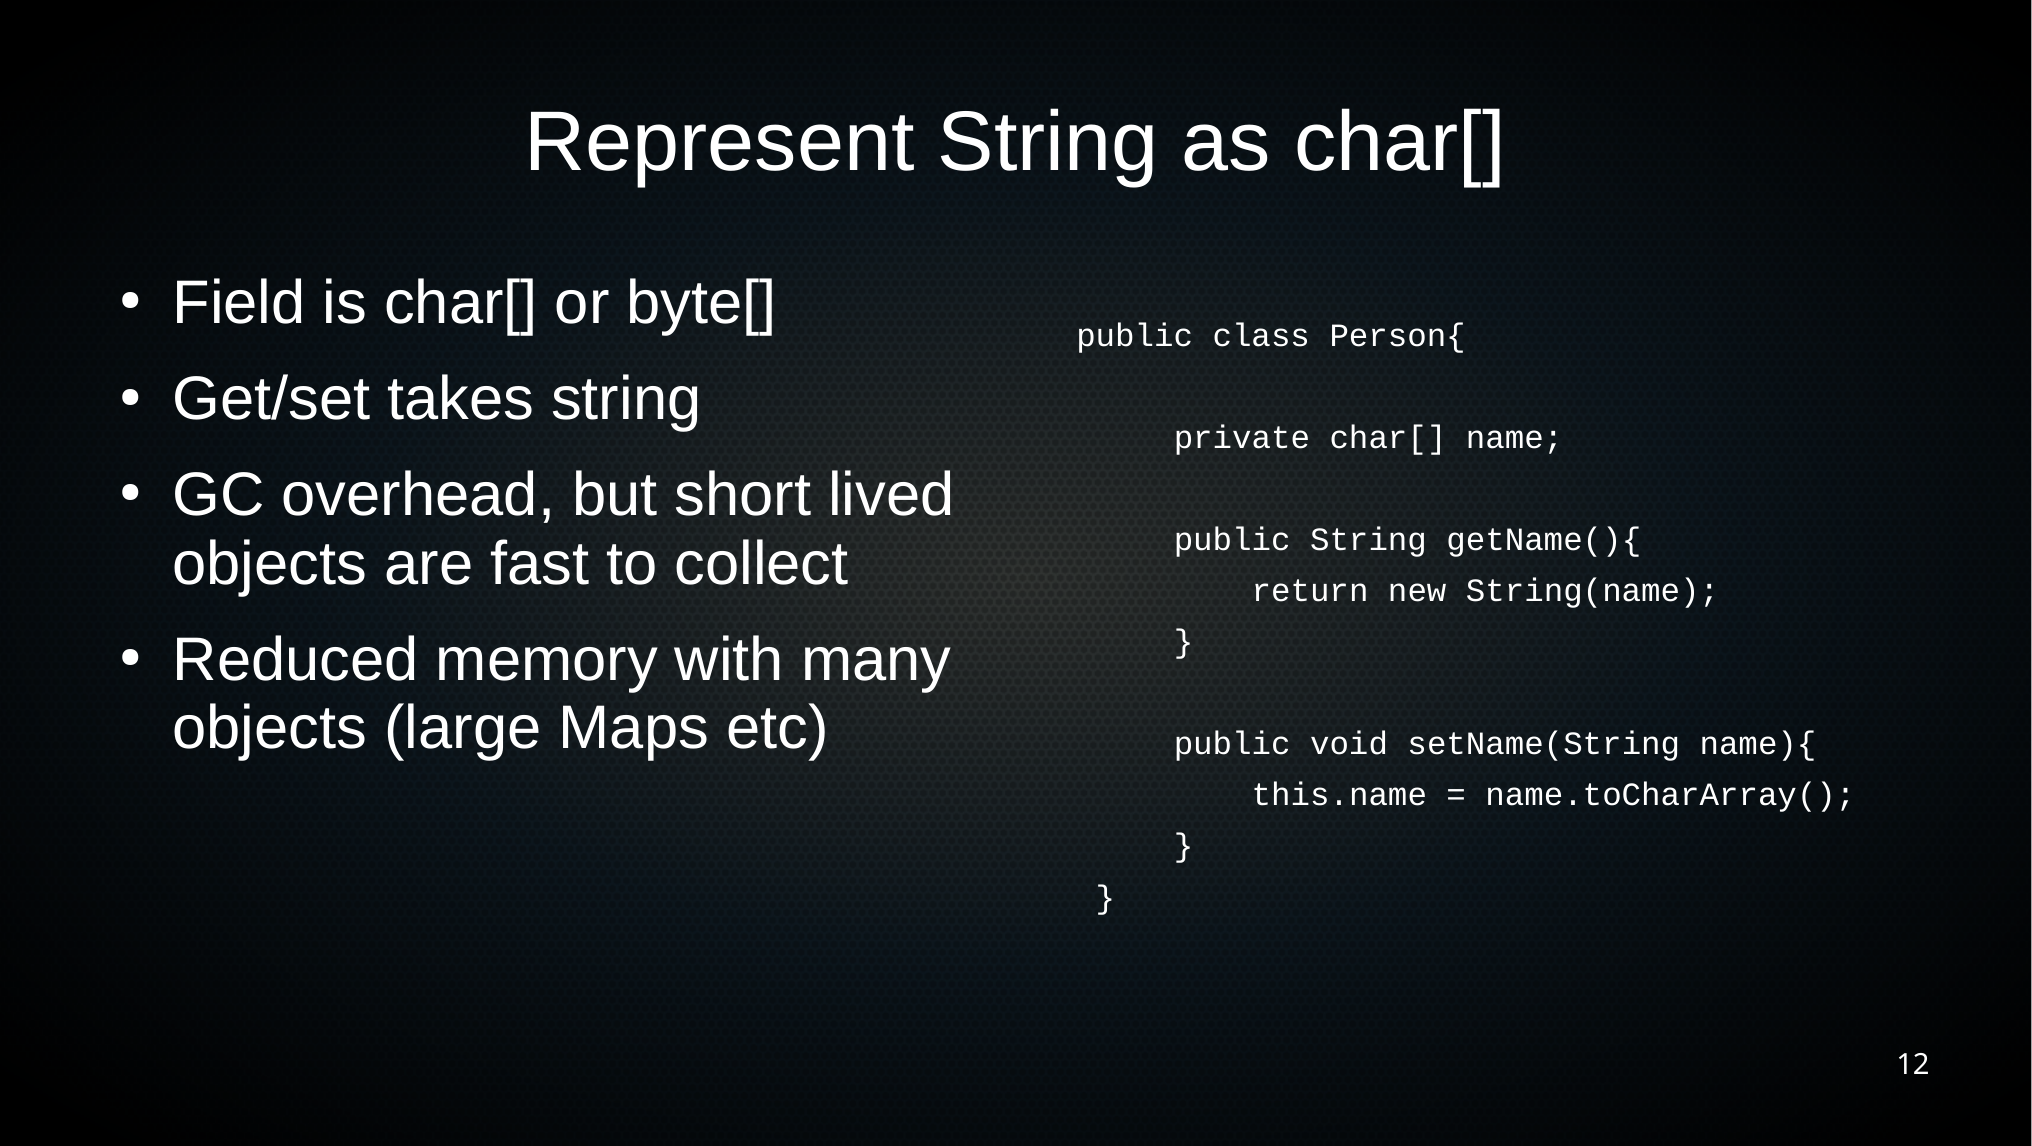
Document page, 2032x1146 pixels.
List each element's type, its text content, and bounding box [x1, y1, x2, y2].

list Field is char[] or byte[] Get/set takes string GC overhead, but short lived objects are fast to collect Reduced memory with many objects (large Maps etc) [101, 268, 974, 933]
picture [0, 0, 2032, 1146]
list public class Person{ private char[] name; public String getName(){ return new String(name); } public void setName(String name){ this.name = name.toCharArray(); } } [1017, 268, 1891, 933]
title Represent String as char[] [101, 45, 1930, 237]
